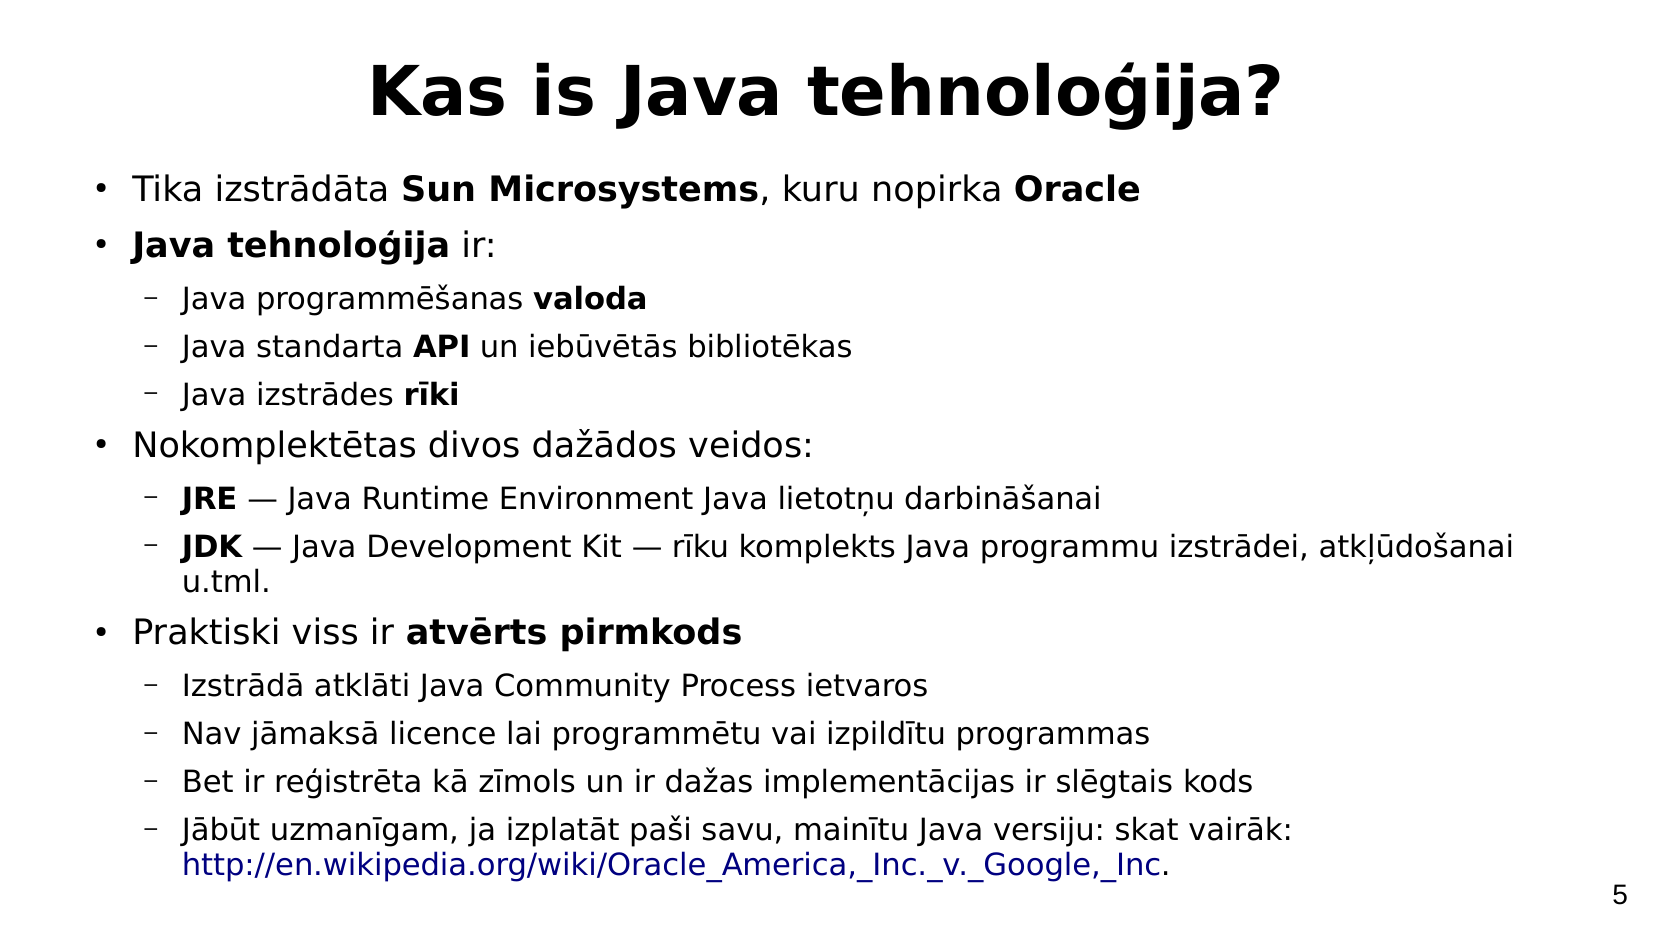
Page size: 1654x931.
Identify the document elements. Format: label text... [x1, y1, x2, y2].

list Tika izstrādāta Sun Microsystems, kuru nopirka Oracle Java tehnoloģija ir: Java programmēšanas valoda Java standarta API un iebūvētās bibliotēkas Java izstrādes rīki Nokomplektētas divos dažādos veidos: JRE — Java Runtime Environment Java lietotņu darbināšanai JDK — Java Development Kit — rīku komplekts Java programmu izstrādei, atkļūdošanai u.tml. Praktiski viss ir atvērts pirmkods Izstrādā atklāti Java Community Process ietvaros Nav jāmaksā licence lai programmētu vai izpildītu programmas Bet ir reģistrēta kā zīmols un ir dažas implementācijas ir slēgtais kods Jābūt uzmanīgam, ja izplatāt paši savu, mainītu Java versiju: skat vairāk: http://en.wikipedia.org/wiki/Oracle_America,_Inc._v._Google,_Inc. [82, 168, 1538, 889]
title Kas is Java tehnoloģija? [82, 37, 1571, 147]
